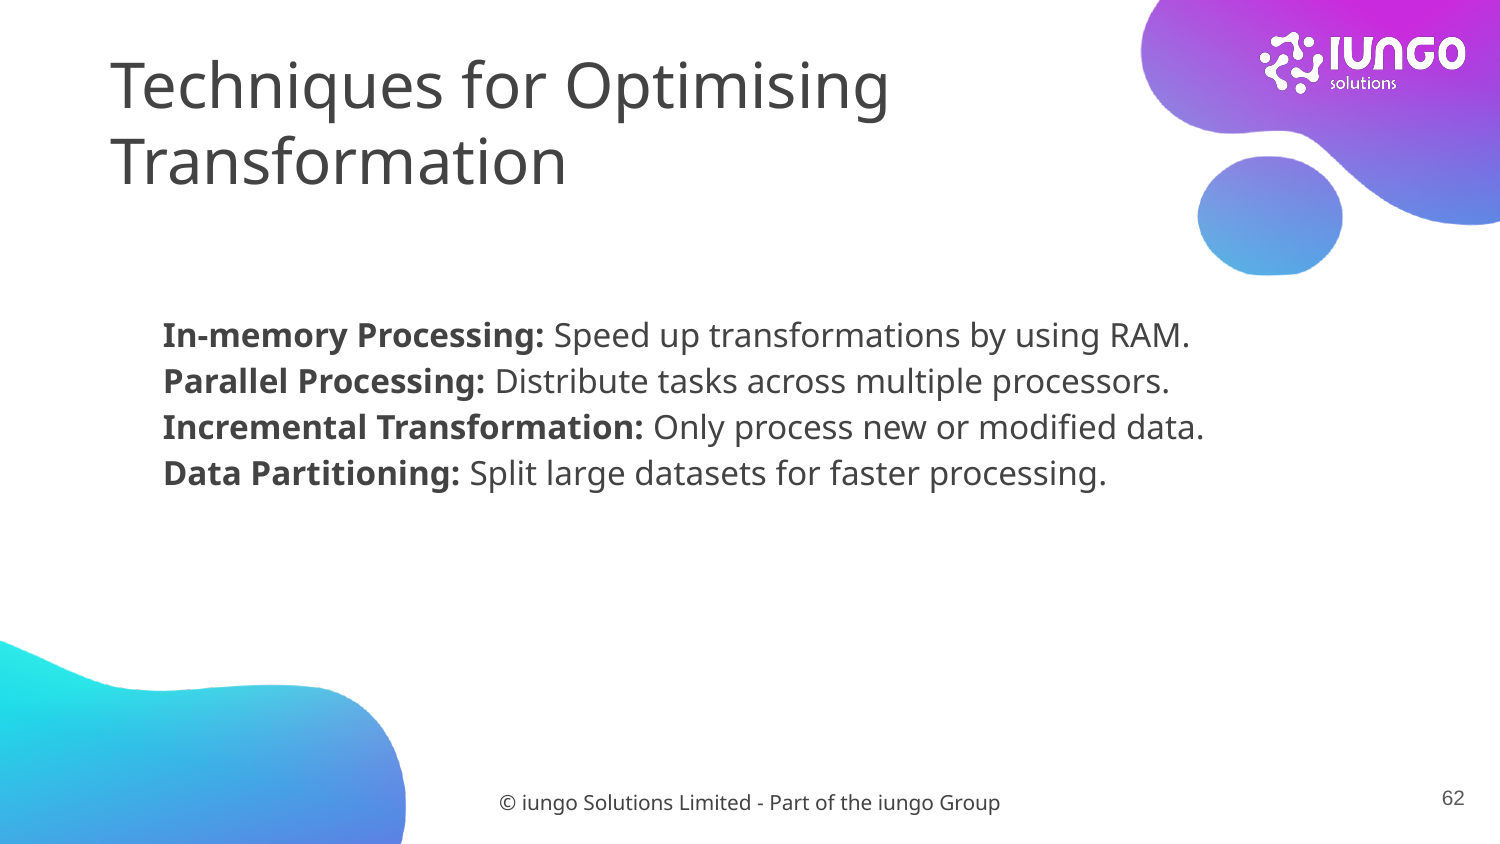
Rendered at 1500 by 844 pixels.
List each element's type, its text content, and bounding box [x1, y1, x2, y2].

slide_number <number> [1389, 764, 1480, 830]
title Techniques for Optimising Transformation [95, 30, 1092, 125]
picture [0, 0, 1500, 844]
list In-memory Processing: Speed up transformations by using RAM. Parallel Processing: Distribute tasks across multiple processors. Incremental Transformation: Only process new or modified data. Data Partitioning: Split large datasets for faster processing. [72, 293, 1367, 778]
